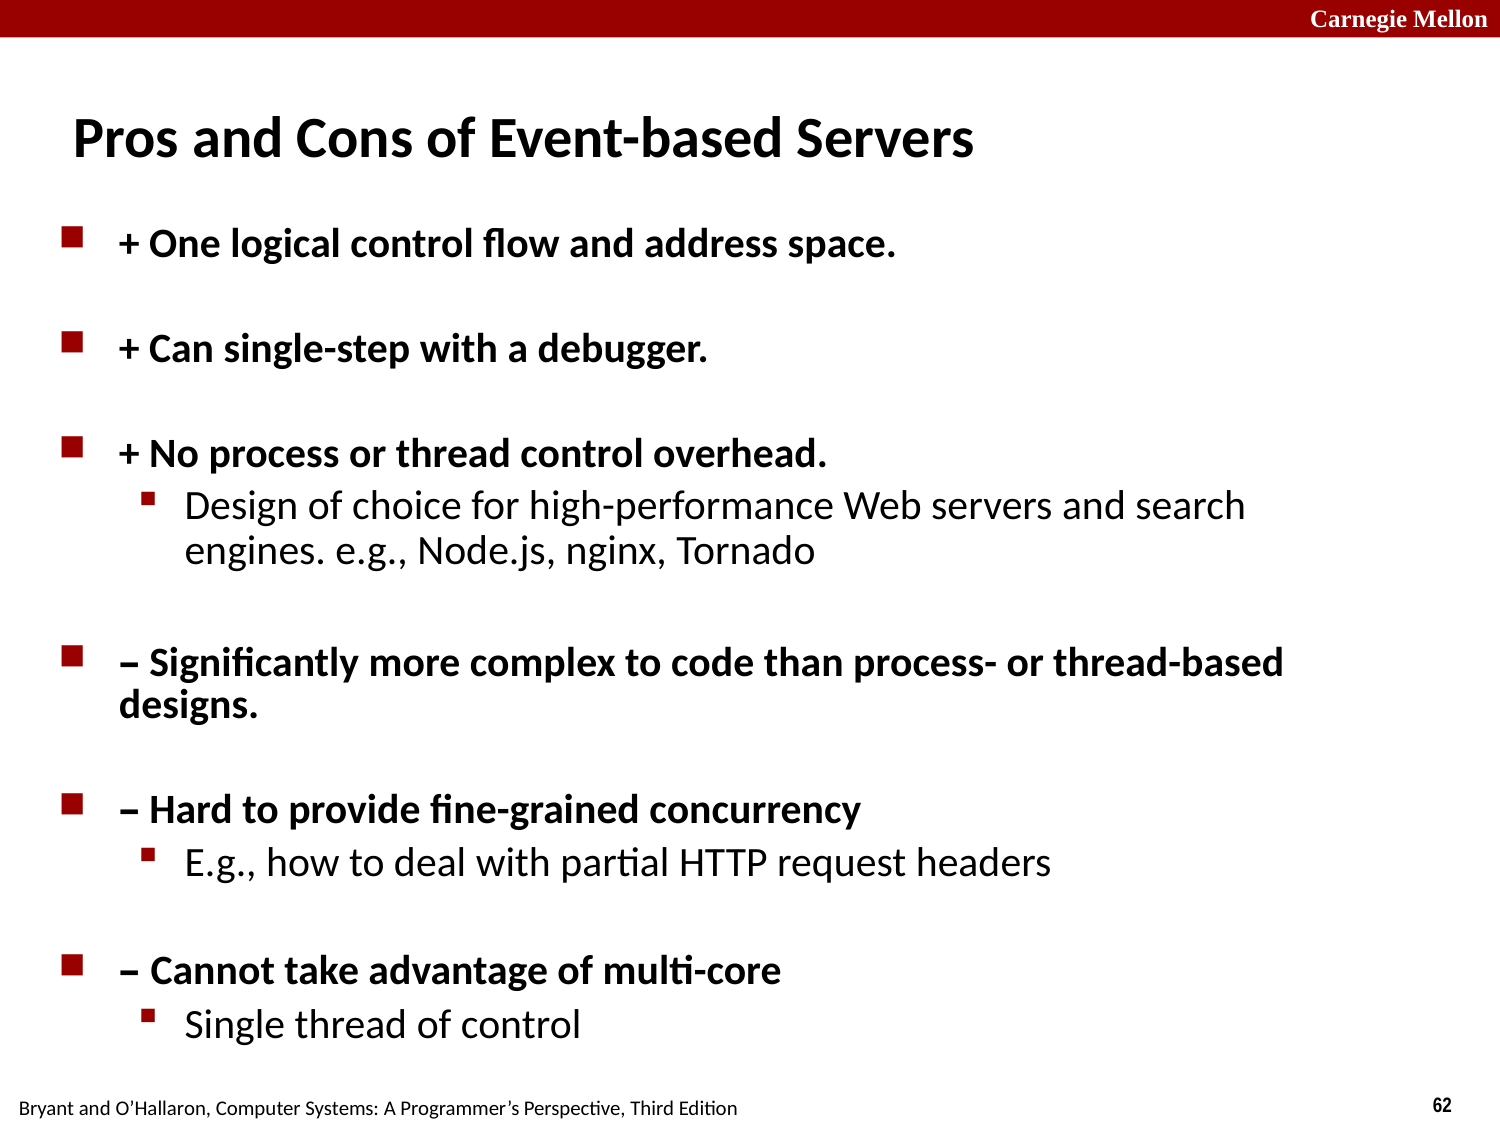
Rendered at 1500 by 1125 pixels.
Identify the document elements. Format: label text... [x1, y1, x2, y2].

list + One logical control flow and address space. + Can single-step with a debugger. + No process or thread control overhead. Design of choice for high-performance Web servers and search engines. e.g., Node.js, nginx, Tornado – Significantly more complex to code than process- or thread-based designs. – Hard to provide fine-grained concurrency E.g., how to deal with partial HTTP request headers – Cannot take advantage of multi-core Single thread of control [47, 216, 1411, 1073]
title Pros and Cons of Event-based Servers [58, 71, 1304, 197]
